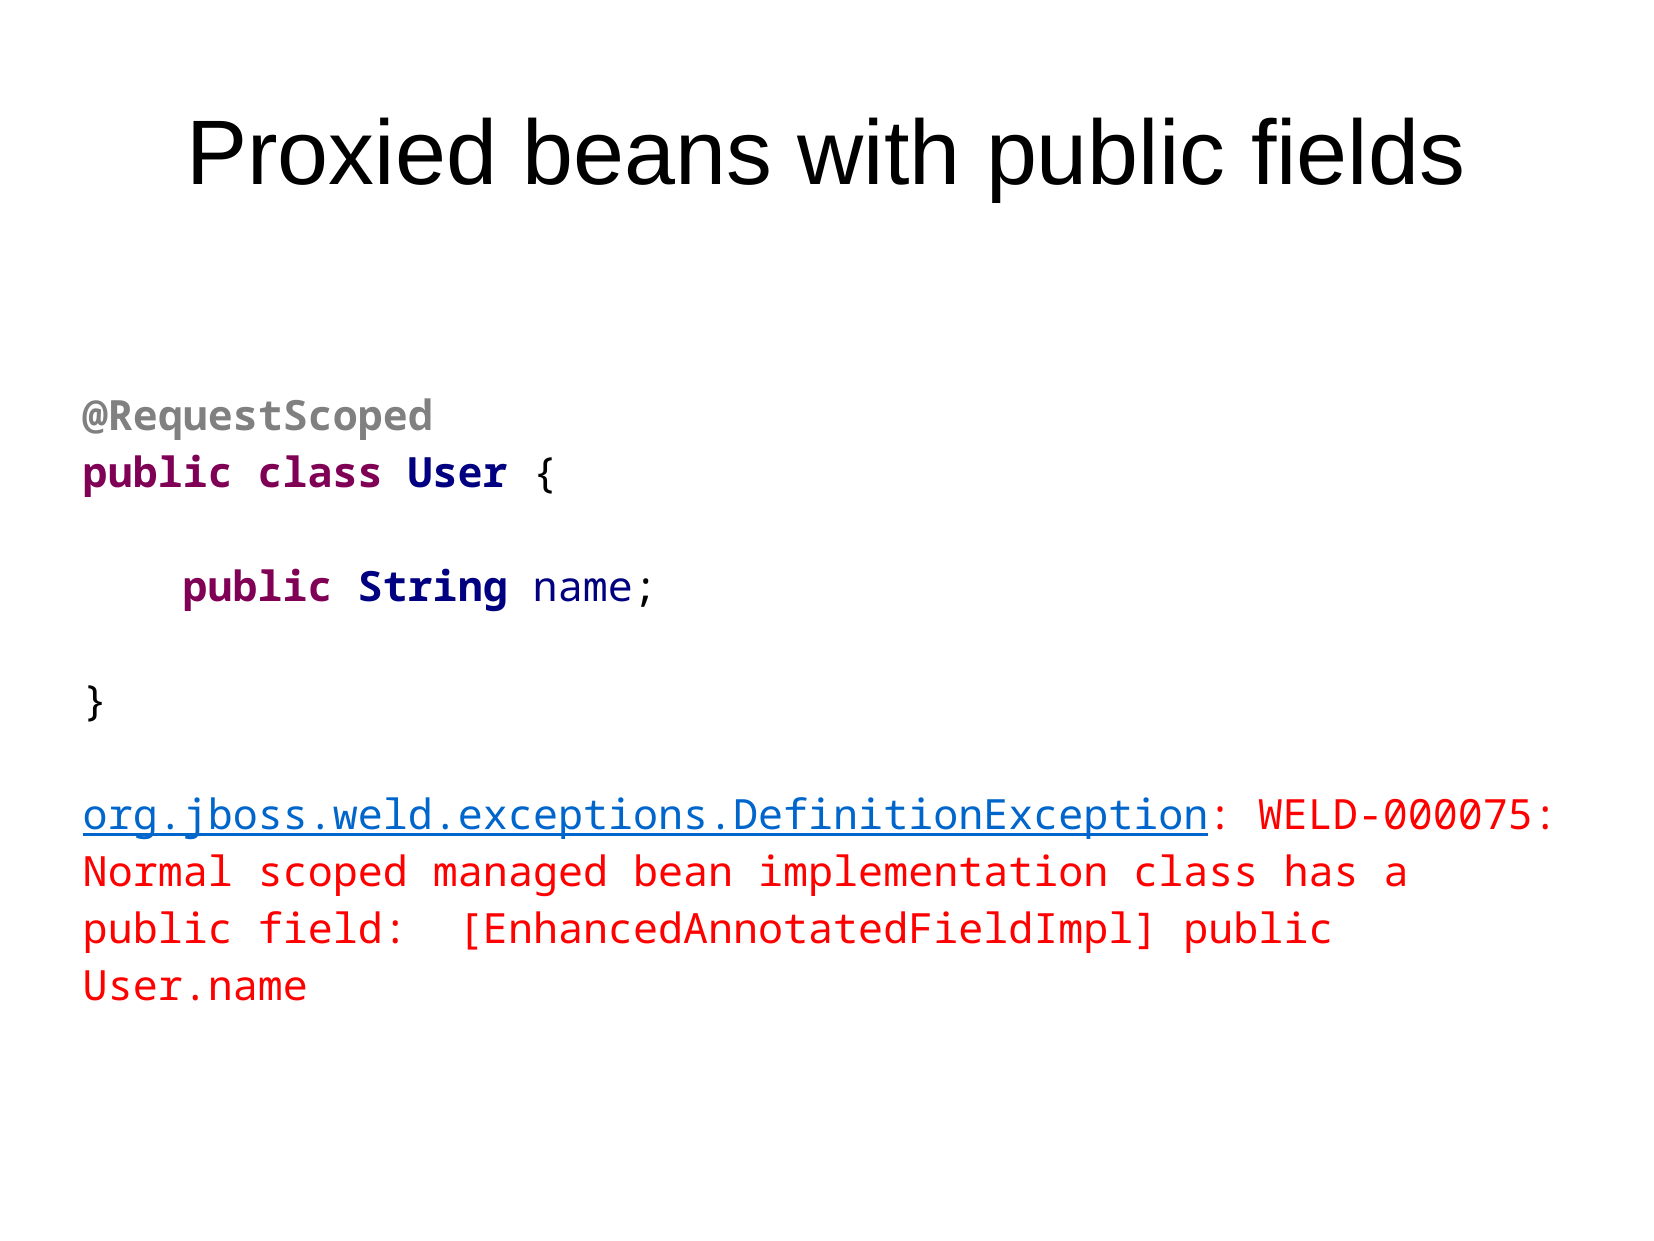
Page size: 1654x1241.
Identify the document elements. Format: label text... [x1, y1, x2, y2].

title Proxied beans with public fields [82, 49, 1571, 257]
list @RequestScoped public class User { public String name; } org.jboss.weld.exceptions.DefinitionException: WELD-000075: Normal scoped managed bean implementation class has a public field: [EnhancedAnnotatedFieldImpl] public User.name [82, 290, 1571, 1109]
